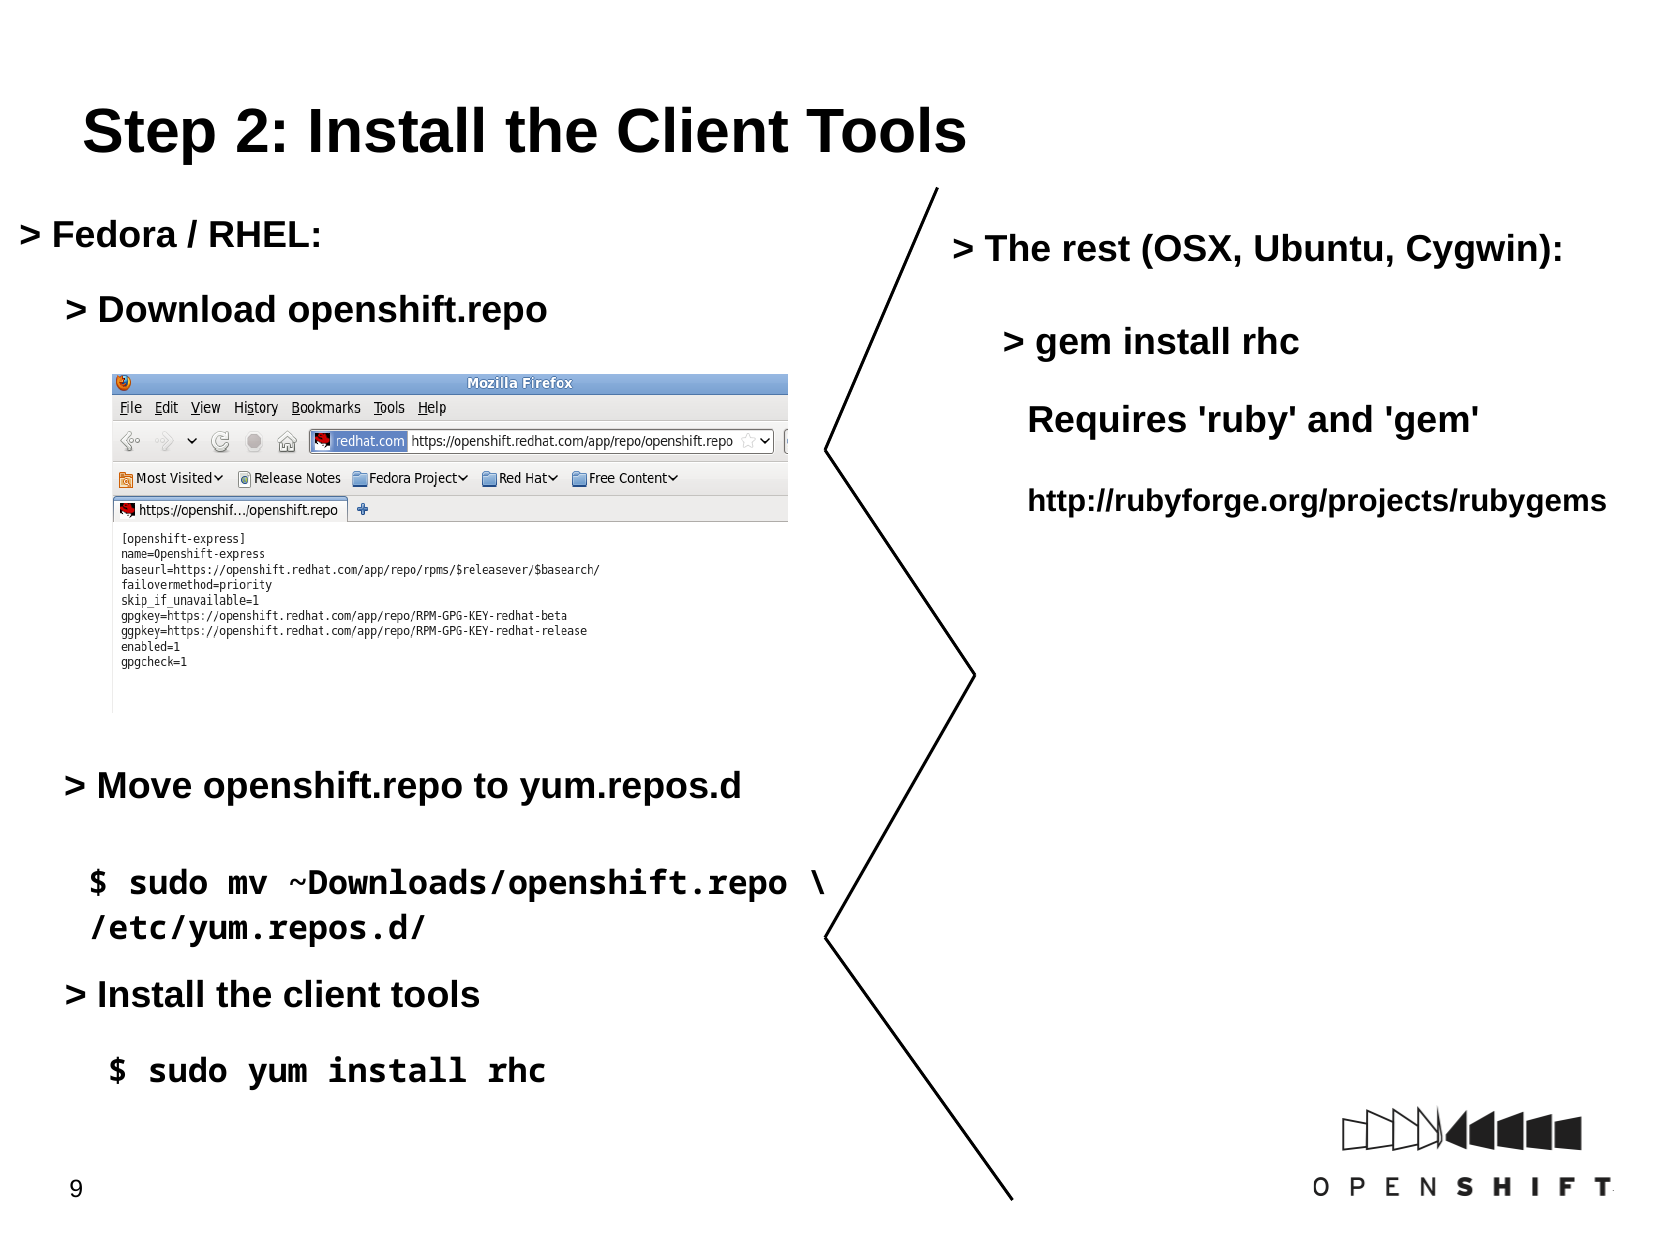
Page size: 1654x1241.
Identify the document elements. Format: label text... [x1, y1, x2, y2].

picture [112, 374, 788, 713]
text_box > gem install rhc [988, 313, 1315, 371]
text_box > Install the client tools [49, 966, 497, 1024]
picture [1313, 1104, 1614, 1200]
text_box Requires 'ruby' and 'gem' http://rubyforge.org/projects/rubygems [1012, 391, 1624, 526]
text_box > Download openshift.repo [50, 280, 564, 338]
text_box > The rest (OSX, Ubuntu, Cygwin): [937, 220, 1580, 278]
text_box $ sudo mv ~Downloads/openshift.repo \ /etc/yum.repos.d/ [73, 851, 844, 944]
text_box > Fedora / RHEL: [4, 205, 339, 263]
text_box $ sudo yum install rhc [93, 1039, 563, 1093]
title Step 2: Install the Client Tools [82, 37, 1571, 226]
text_box > Move openshift.repo to yum.repos.d [49, 757, 758, 815]
